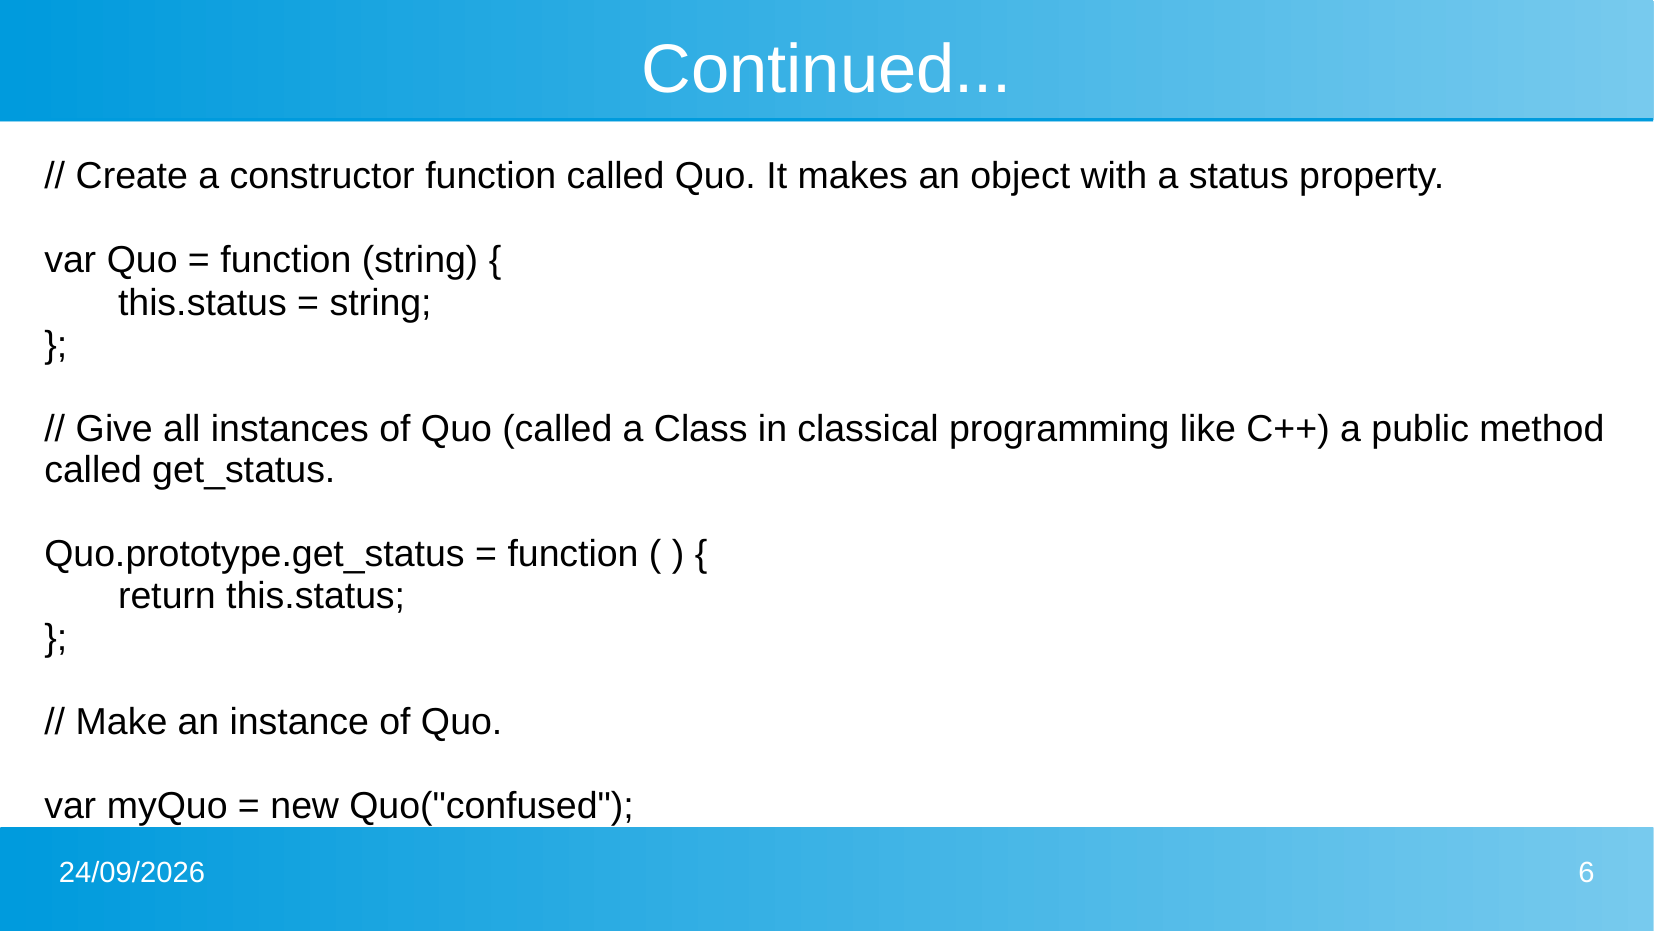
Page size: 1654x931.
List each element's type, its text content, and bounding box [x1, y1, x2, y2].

text_box // Create a constructor function called Quo. It makes an object with a status property. var Quo = function (string) { this.status = string; }; // Give all instances of Quo (called a Class in classical programming like C++) a public method called get_status. Quo.prototype.get_status = function ( ) { return this.status; }; // Make an instance of Quo. var myQuo = new Quo("confused"); [29, 147, 1625, 835]
title Continued... [59, 29, 1595, 108]
